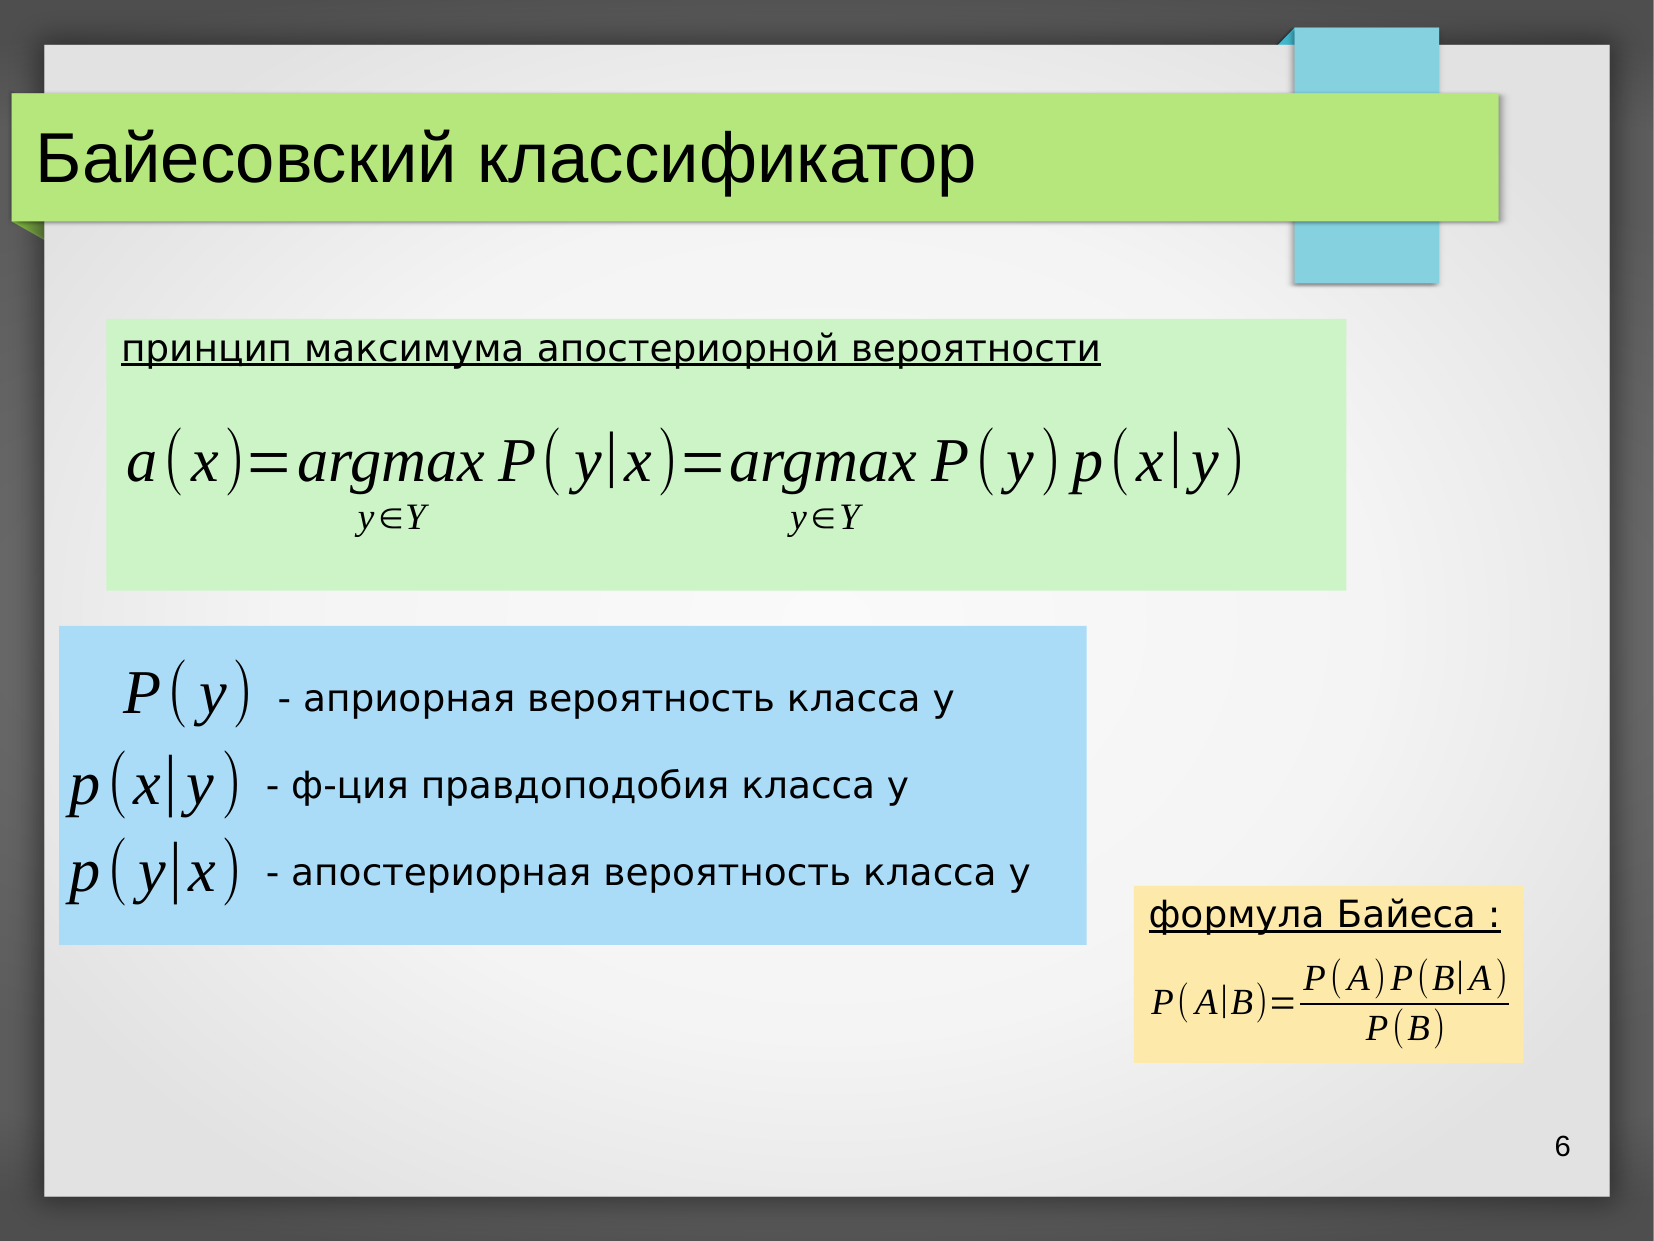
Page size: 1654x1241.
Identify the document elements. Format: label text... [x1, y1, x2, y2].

chart [1145, 956, 1514, 1051]
text_box принцип максимума апостериорной вероятности [106, 318, 1347, 591]
picture [0, 0, 1654, 1241]
chart [57, 748, 249, 823]
title Байесовский классификатор [35, 118, 1489, 199]
chart [113, 657, 260, 733]
chart [57, 834, 249, 910]
text_box - априорная вероятность класса y - ф-ция правдоподобия класса y - апостериорная вероятность класса y [59, 625, 1087, 945]
chart [120, 425, 1252, 537]
text_box формула Байеса : [1133, 885, 1524, 1063]
